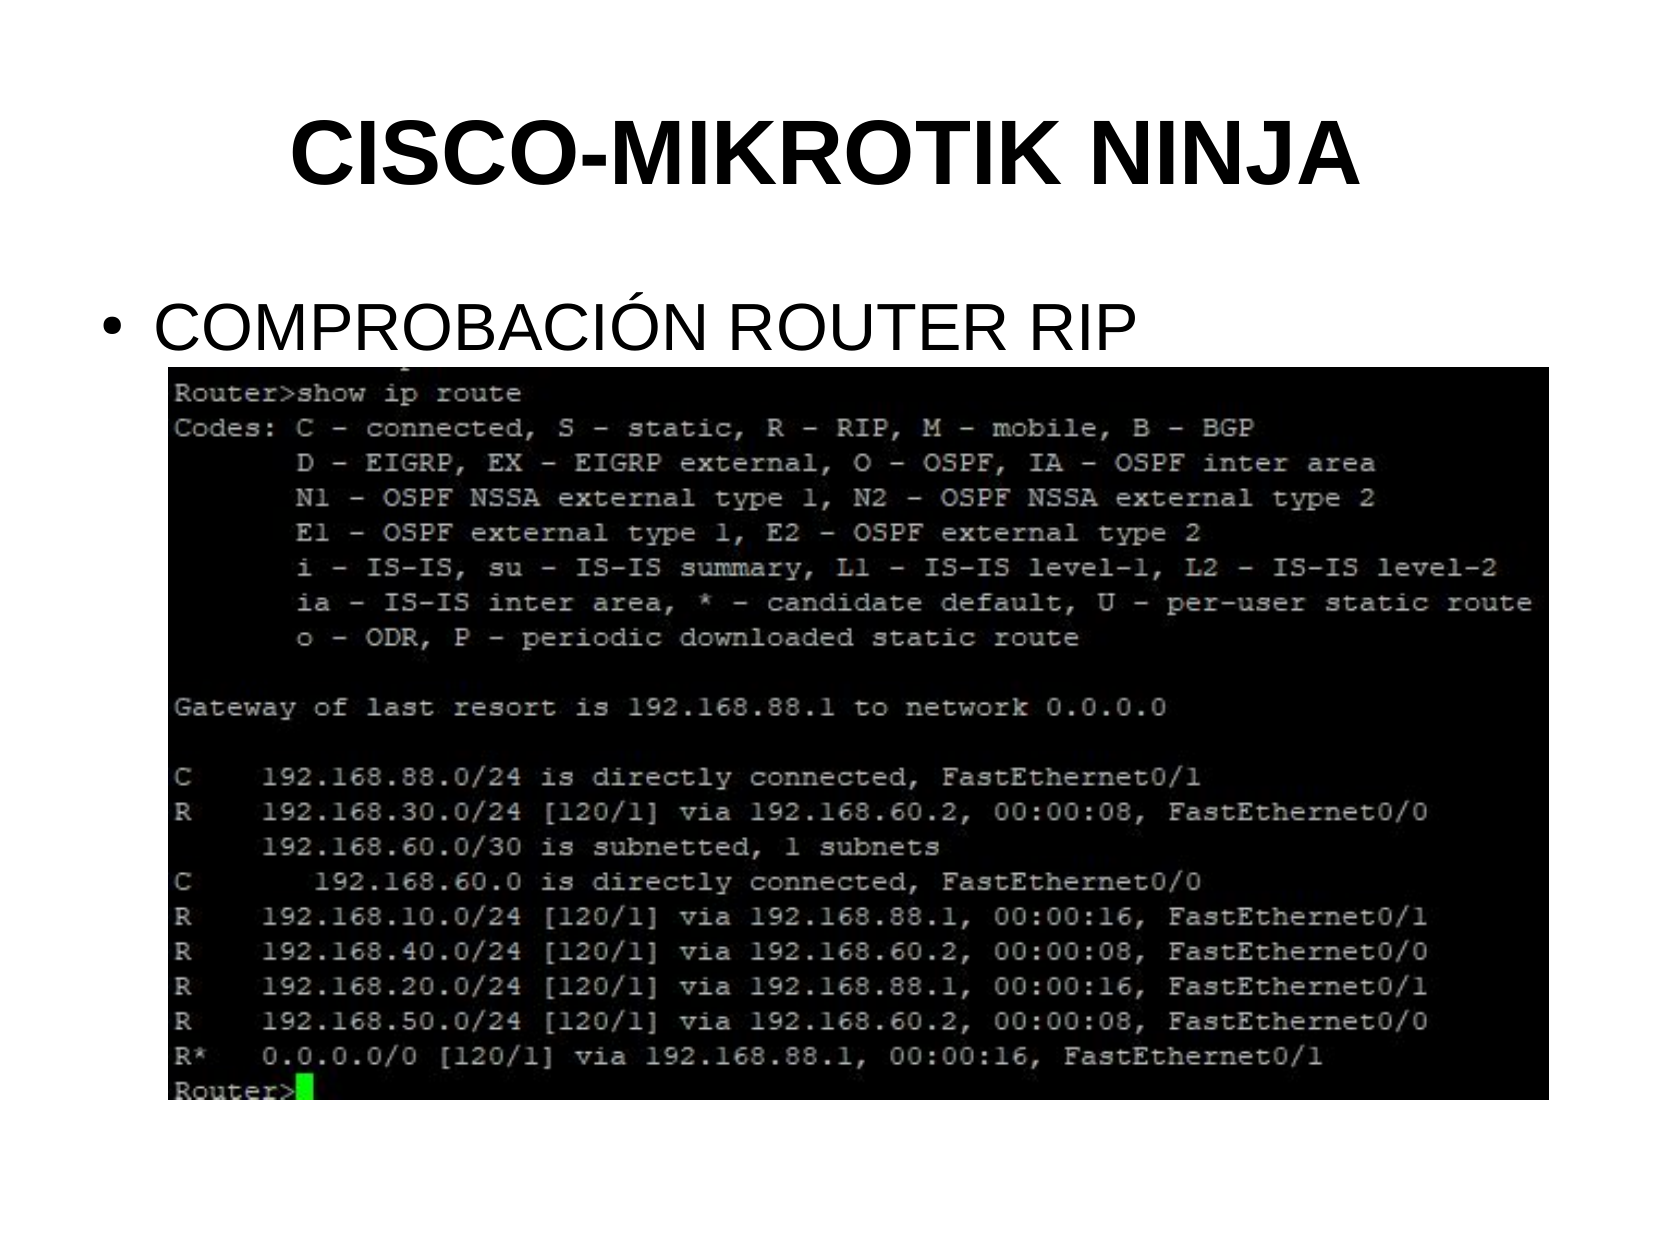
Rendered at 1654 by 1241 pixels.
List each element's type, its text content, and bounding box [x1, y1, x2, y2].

title CISCO-MIKROTIK NINJA [82, 49, 1571, 257]
list COMPROBACIÓN ROUTER RIP [82, 290, 1571, 1010]
picture [168, 367, 1549, 1100]
